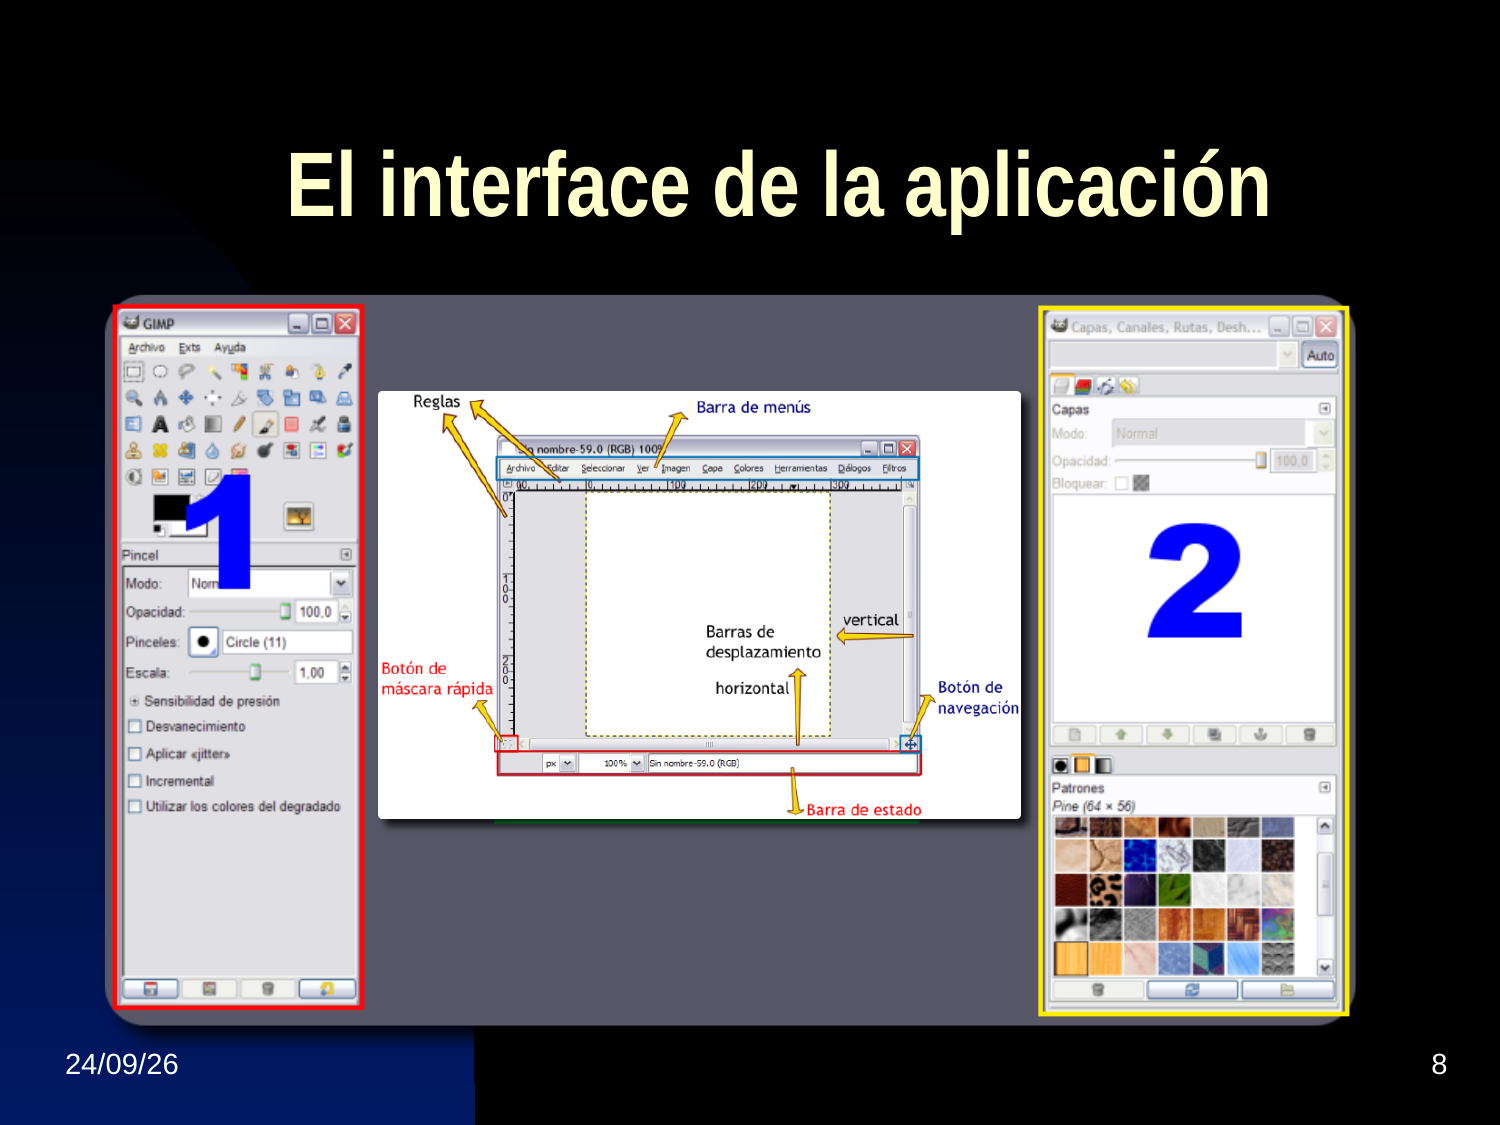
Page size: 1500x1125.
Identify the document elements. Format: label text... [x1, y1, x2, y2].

picture [94, 284, 1392, 1062]
title El interface de la aplicación [271, 99, 1463, 288]
